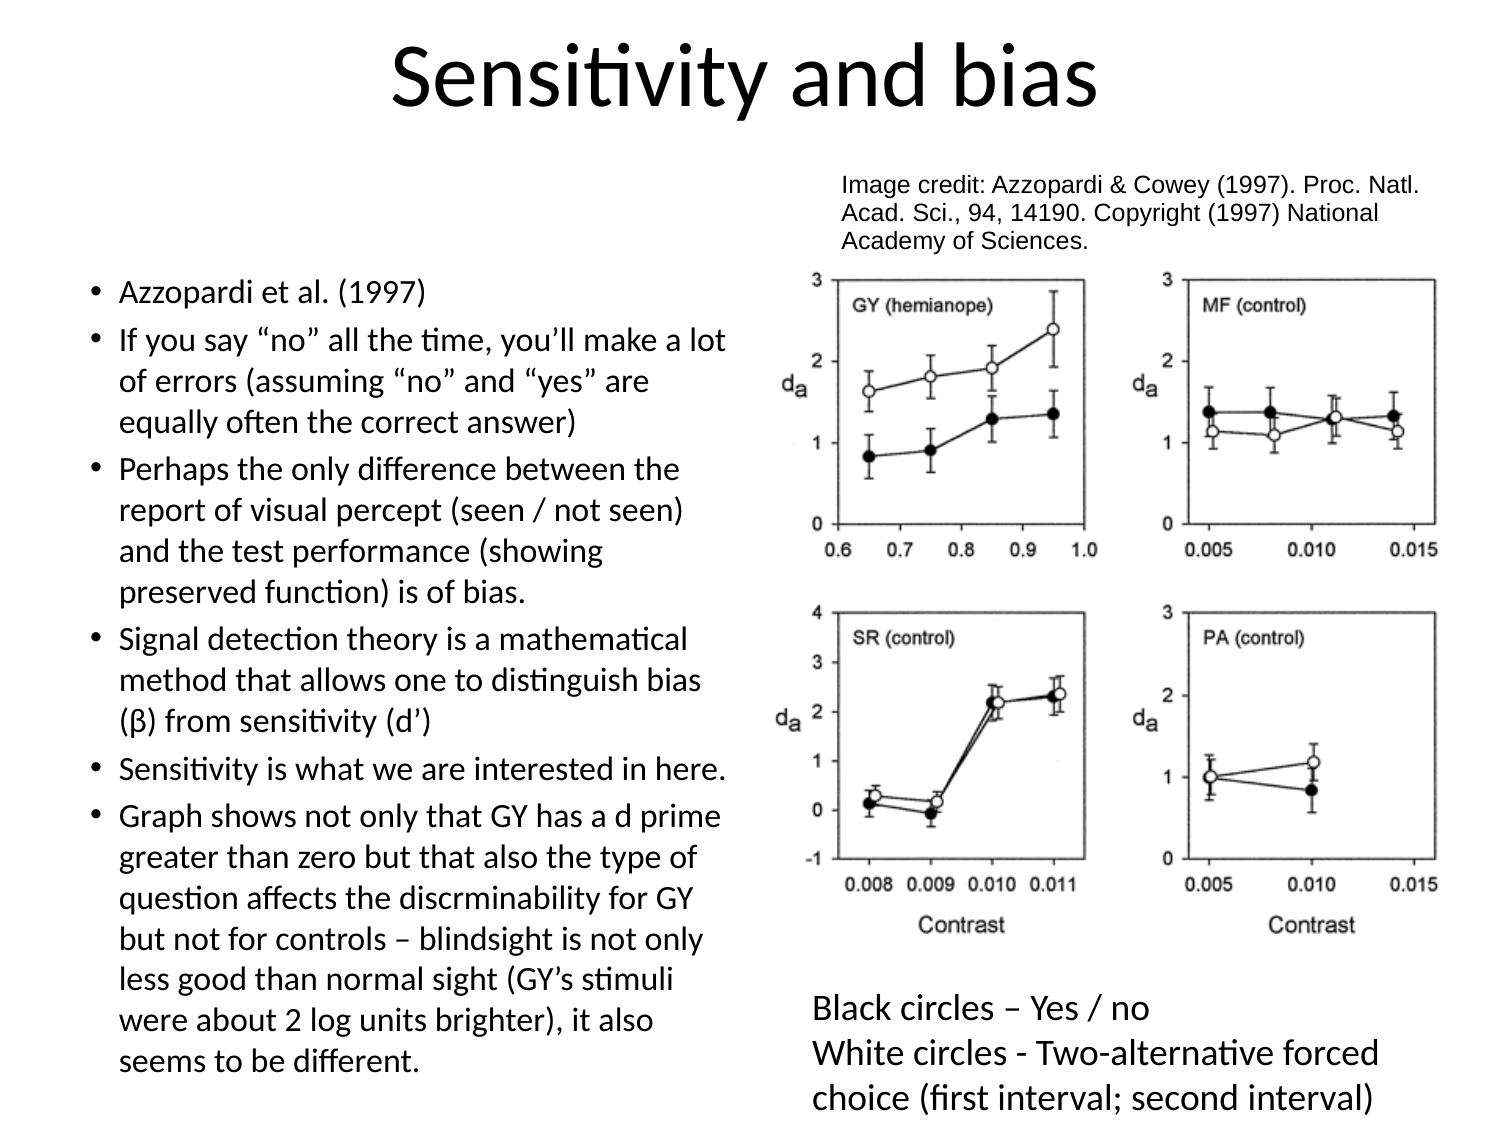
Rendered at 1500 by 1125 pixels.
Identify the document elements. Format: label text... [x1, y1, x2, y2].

text_box Image credit: Azzopardi & Cowey (1997). Proc. Natl. Acad. Sci., 94, 14190. Copyright (1997) National Academy of Sciences. [826, 163, 1500, 264]
list Azzopardi et al. (1997) If you say “no” all the time, you’ll make a lot of errors (assuming “no” and “yes” are equally often the correct answer) Perhaps the only difference between the report of visual percept (seen / not seen) and the test performance (showing preserved function) is of bias. Signal detection theory is a mathematical method that allows one to distinguish bias (β) from sensitivity (d’) Sensitivity is what we are interested in here. Graph shows not only that GY has a d prime greater than zero but that also the type of question affects the discrminability for GY but not for controls – blindsight is not only less good than normal sight (GY’s stimuli were about 2 log units brighter), it also seems to be different. [75, 262, 750, 1109]
text_box Black circles – Yes / no White circles - Two-alternative forced choice (first interval; second interval) [797, 975, 1447, 1125]
title Sensitivity and bias [70, 0, 1421, 164]
picture [767, 259, 1453, 948]
